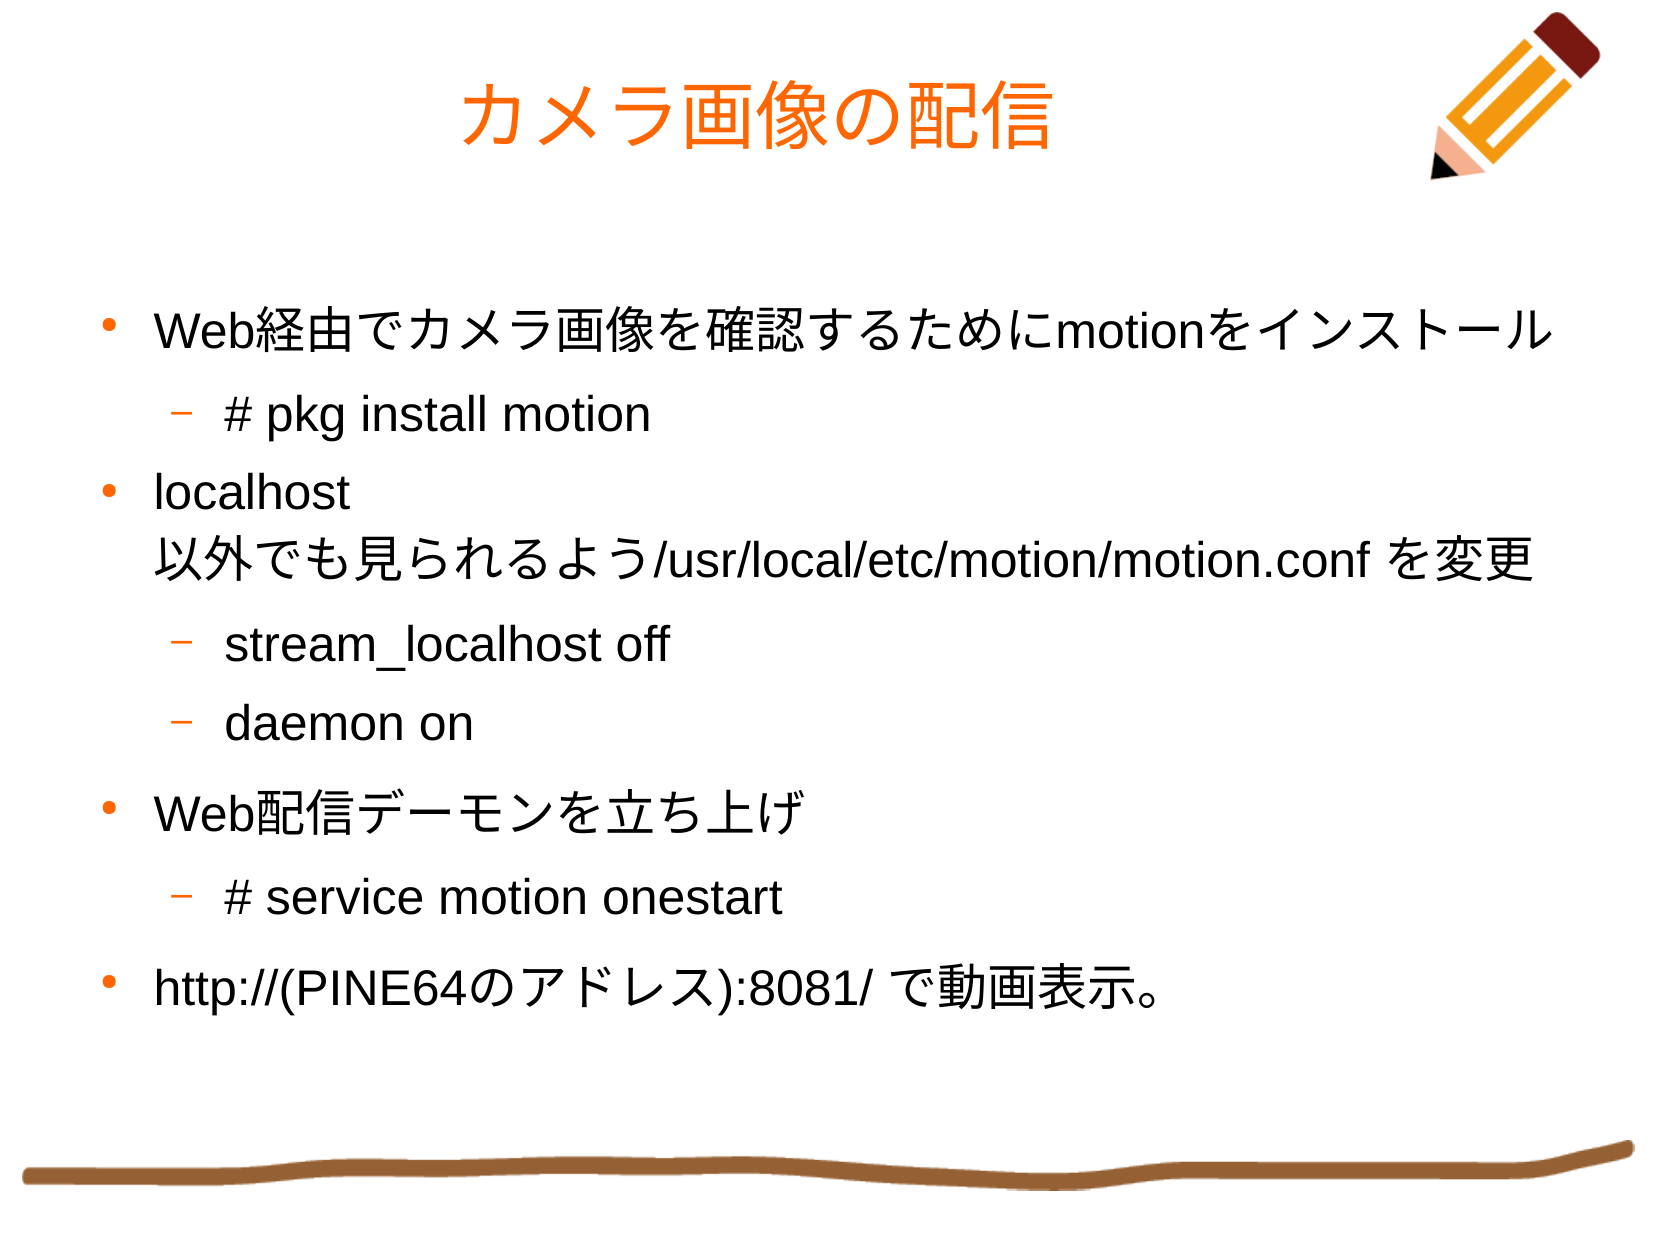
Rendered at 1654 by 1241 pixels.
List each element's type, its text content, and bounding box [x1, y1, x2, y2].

picture [22, 1140, 1635, 1191]
picture [1430, 12, 1601, 181]
list Web経由でカメラ画像を確認するためにmotionをインストール # pkg install motion localhost 以外でも見られるよう/usr/local/etc/motion/motion.conf を変更 stream_localhost off daemon on Web配信デーモンを立ち上げ # service motion onestart http://(PINE64のアドレス):8081/ で動画表示。 [82, 290, 1571, 1122]
title カメラ画像の配信 [82, 49, 1430, 172]
